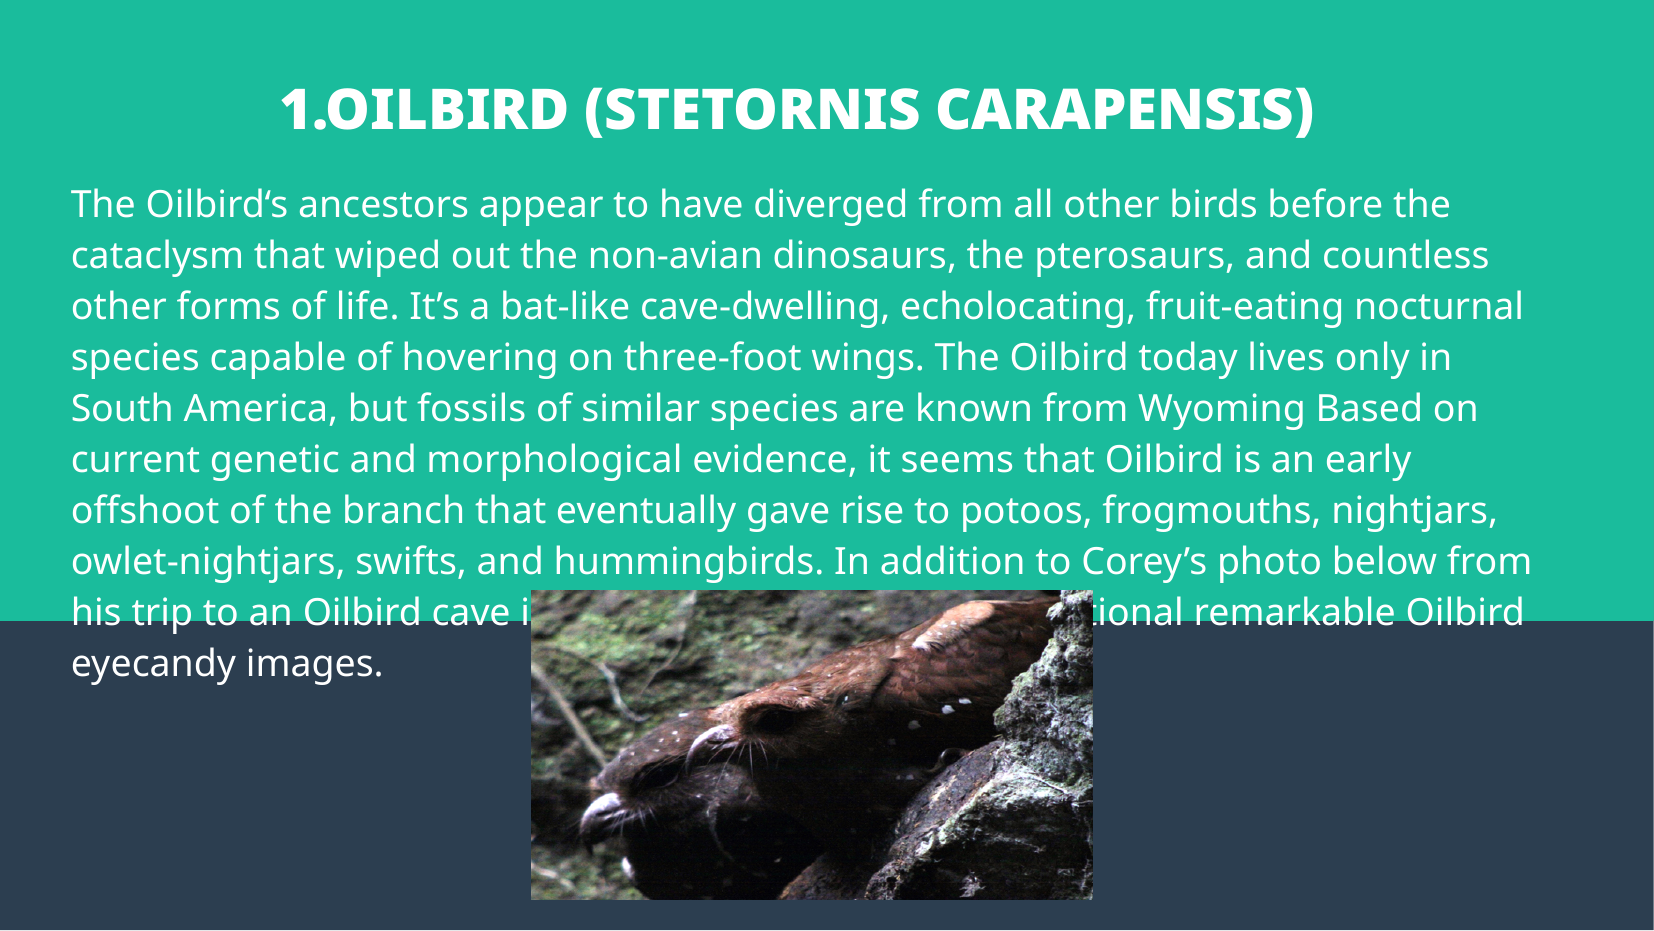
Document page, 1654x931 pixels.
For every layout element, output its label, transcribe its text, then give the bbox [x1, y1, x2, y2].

picture [531, 590, 1093, 900]
title 1.OILBIRD (STETORNIS CARAPENSIS) [29, 29, 1565, 148]
list The Oilbird‘s ancestors appear to have diverged from all other birds before the cataclysm that wiped out the non-avian dinosaurs, the pterosaurs, and countless other forms of life. It’s a bat-like cave-dwelling, echolocating, fruit-eating nocturnal species capable of hovering on three-foot wings. The Oilbird today lives only in South America, but fossils of similar species are known from Wyoming Based on current genetic and morphological evidence, it seems that Oilbird is an early offshoot of the branch that eventually gave rise to potoos, frogmouths, nightjars, owlet-nightjars, swifts, and hummingbirds. In addition to Corey’s photo below from his trip to an Oilbird cave in Ecuador, check out these additional remarkable Oilbird eyecandy images. [0, 177, 1536, 886]
